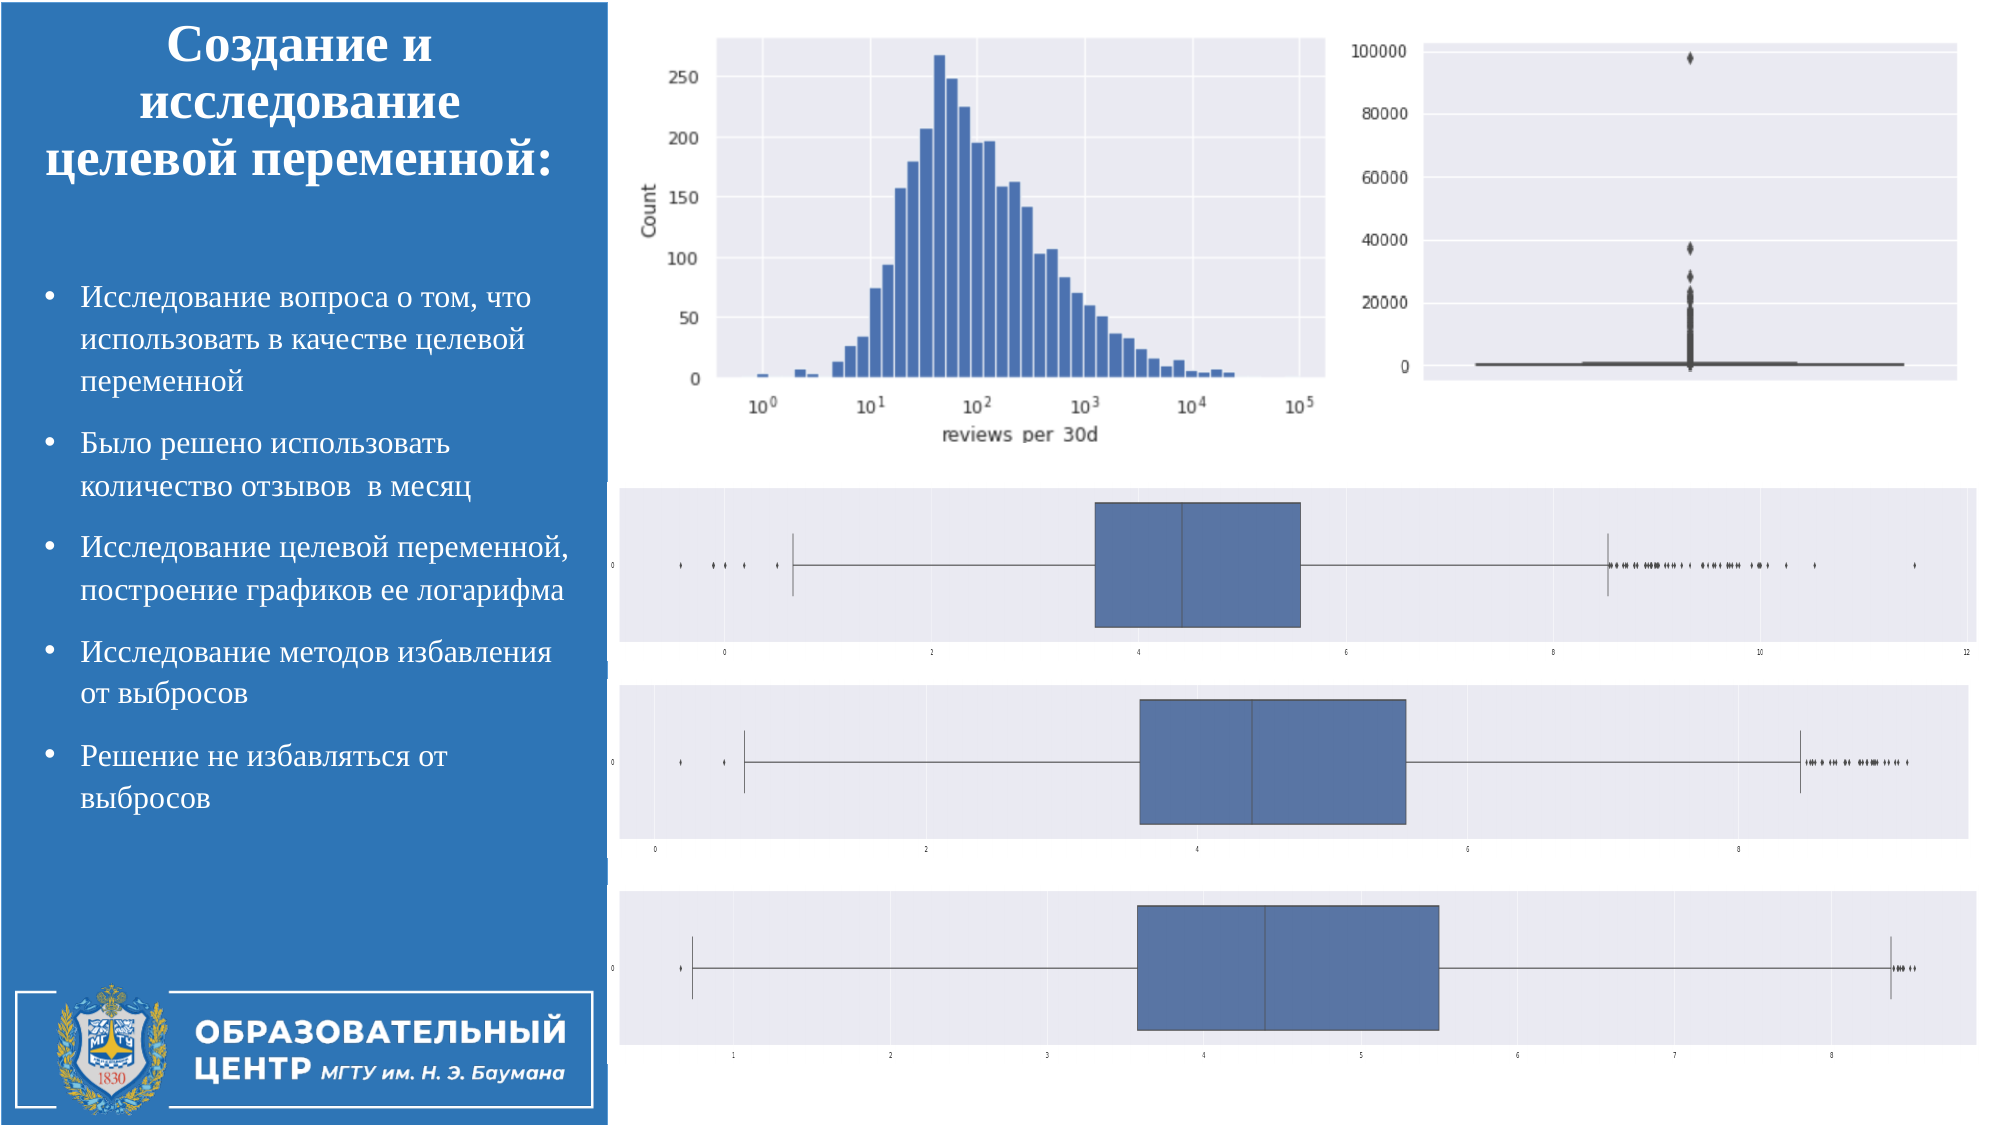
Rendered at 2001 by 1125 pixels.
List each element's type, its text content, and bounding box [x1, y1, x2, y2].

picture [607, 679, 1971, 858]
text_box [1, 2, 608, 1125]
picture [607, 482, 1979, 661]
picture [607, 885, 1979, 1064]
text_box Исследование вопроса о том, что использовать в качестве целевой переменной Было решено использовать количество отзывов в месяц Исследование целевой переменной, построение графиков ее логарифма Исследование методов избавления от выбросов Решение не избавляться от выбросов [29, 203, 591, 827]
picture [1349, 25, 1979, 396]
picture [630, 25, 1329, 443]
picture [15, 983, 594, 1117]
text_box Создание и исследование целевой переменной: [23, 8, 577, 246]
